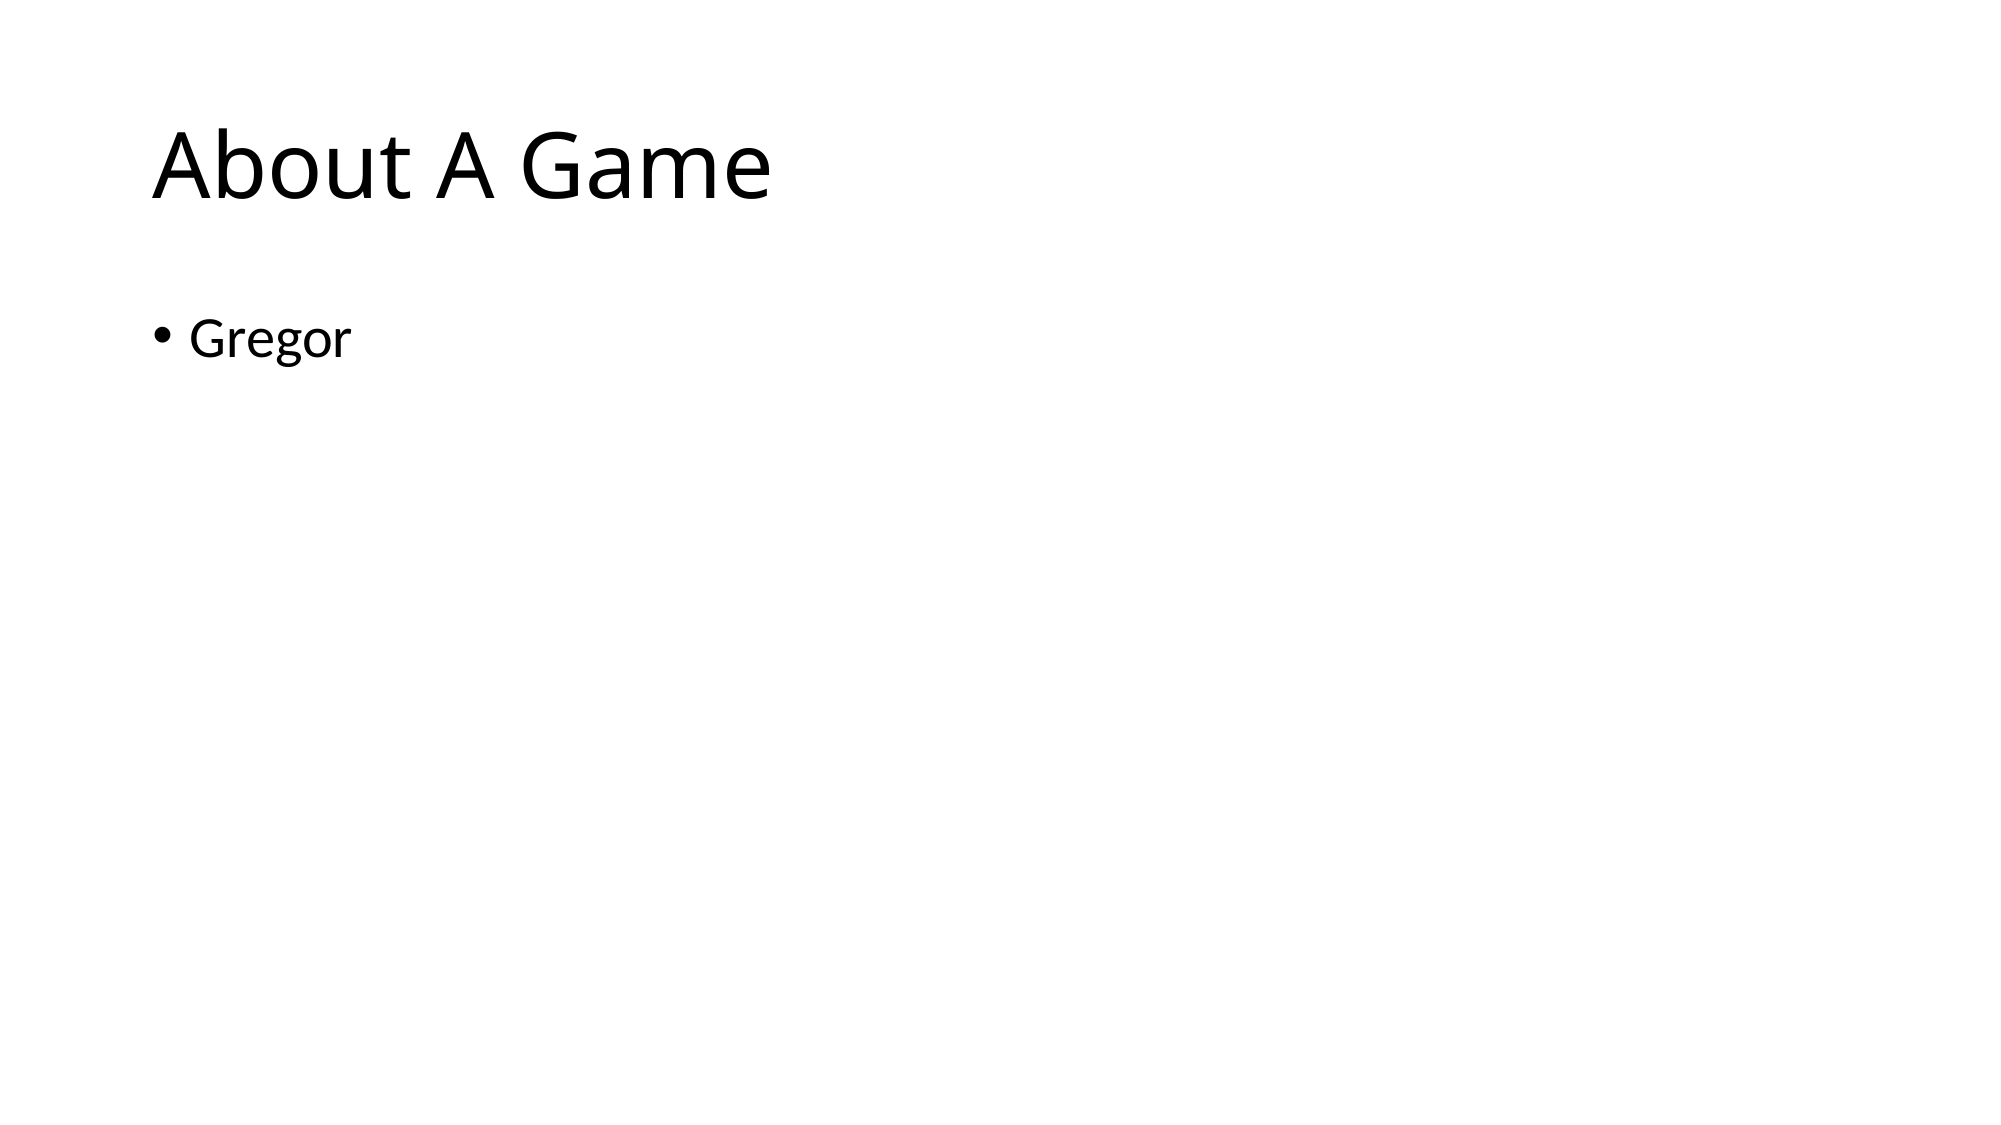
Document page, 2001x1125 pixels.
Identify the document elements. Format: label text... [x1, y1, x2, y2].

list Gregor [137, 299, 1863, 1014]
title About A Game [137, 59, 1863, 278]
